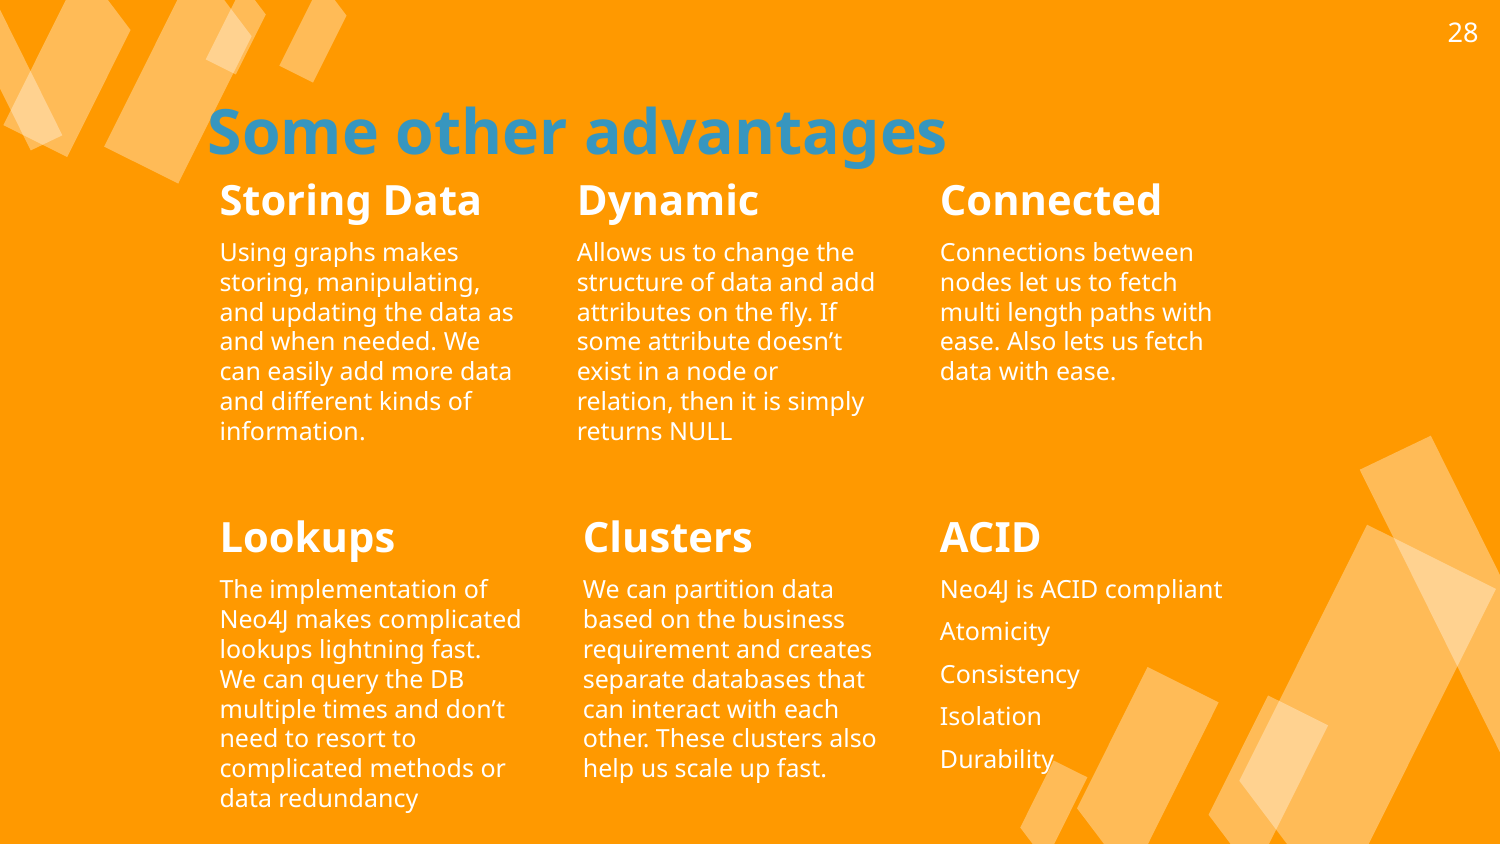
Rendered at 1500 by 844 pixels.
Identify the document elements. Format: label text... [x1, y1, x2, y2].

list Dynamic Allows us to change the structure of data and add attributes on the fly. If some attribute doesn’t exist in a node or relation, then it is simply returns NULL [561, 158, 897, 403]
list ACID Neo4J is ACID compliant Atomicity Consistency Isolation Durability [925, 495, 1260, 740]
slide_number <number> [1403, 0, 1494, 65]
list Storing Data Using graphs makes storing, manipulating, and updating the data as and when needed. We can easily add more data and different kinds of information. [204, 158, 539, 403]
list Lookups The implementation of Neo4J makes complicated lookups lightning fast. We can query the DB multiple times and don’t need to resort to complicated methods or data redundancy [204, 495, 539, 740]
list Connected Connections between nodes let us to fetch multi length paths with ease. Also lets us fetch data with ease. [925, 158, 1260, 403]
title Some other advantages [192, 70, 1230, 183]
list Clusters We can partition data based on the business requirement and creates separate databases that can interact with each other. These clusters also help us scale up fast. [567, 495, 903, 740]
